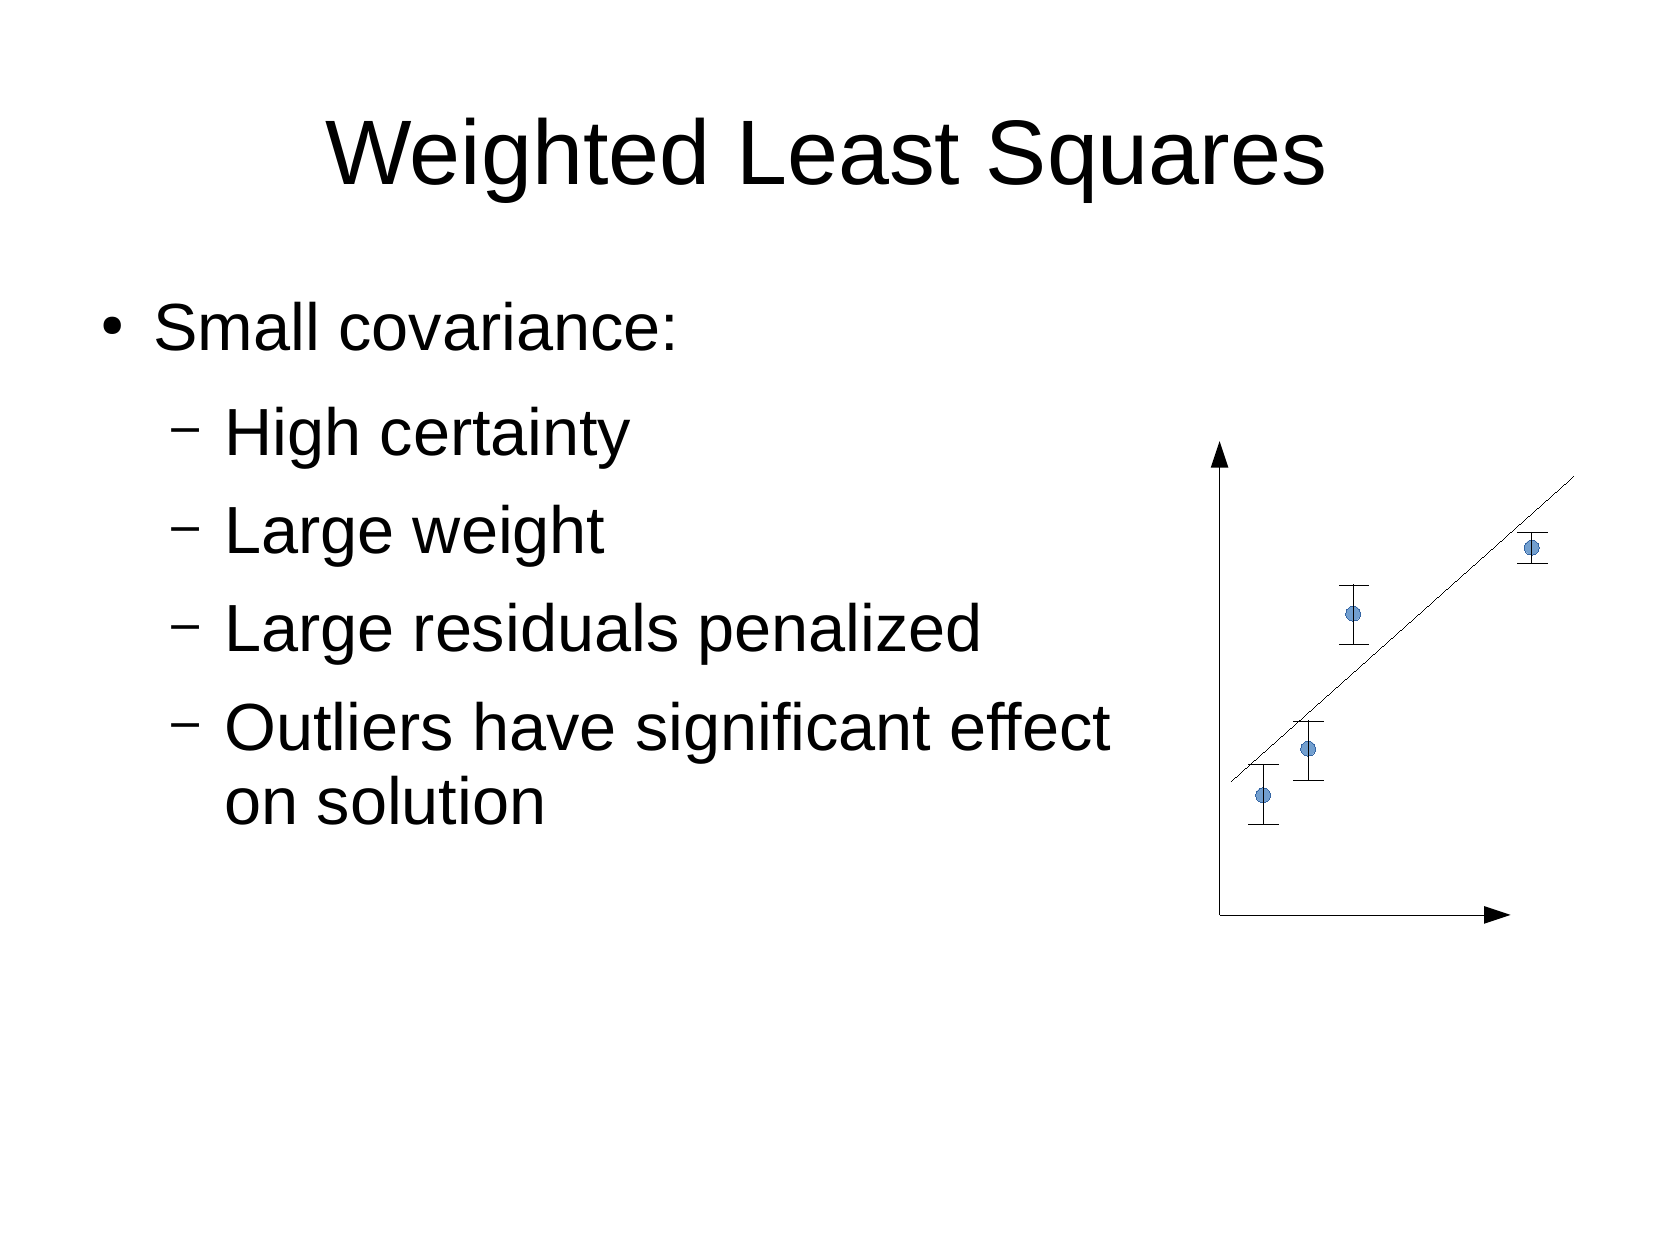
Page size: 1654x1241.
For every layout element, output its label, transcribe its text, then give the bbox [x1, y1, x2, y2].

text_box [1300, 741, 1308, 757]
text_box [1309, 741, 1316, 756]
list Small covariance: High certainty Large weight Large residuals penalized Outliers have significant effect on solution [82, 290, 1174, 1198]
text_box [1255, 787, 1263, 803]
title Weighted Least Squares [82, 49, 1571, 257]
text_box [1354, 606, 1361, 621]
text_box [1345, 606, 1353, 622]
text_box [1532, 540, 1540, 556]
text_box [1524, 540, 1531, 555]
text_box [1264, 787, 1271, 803]
